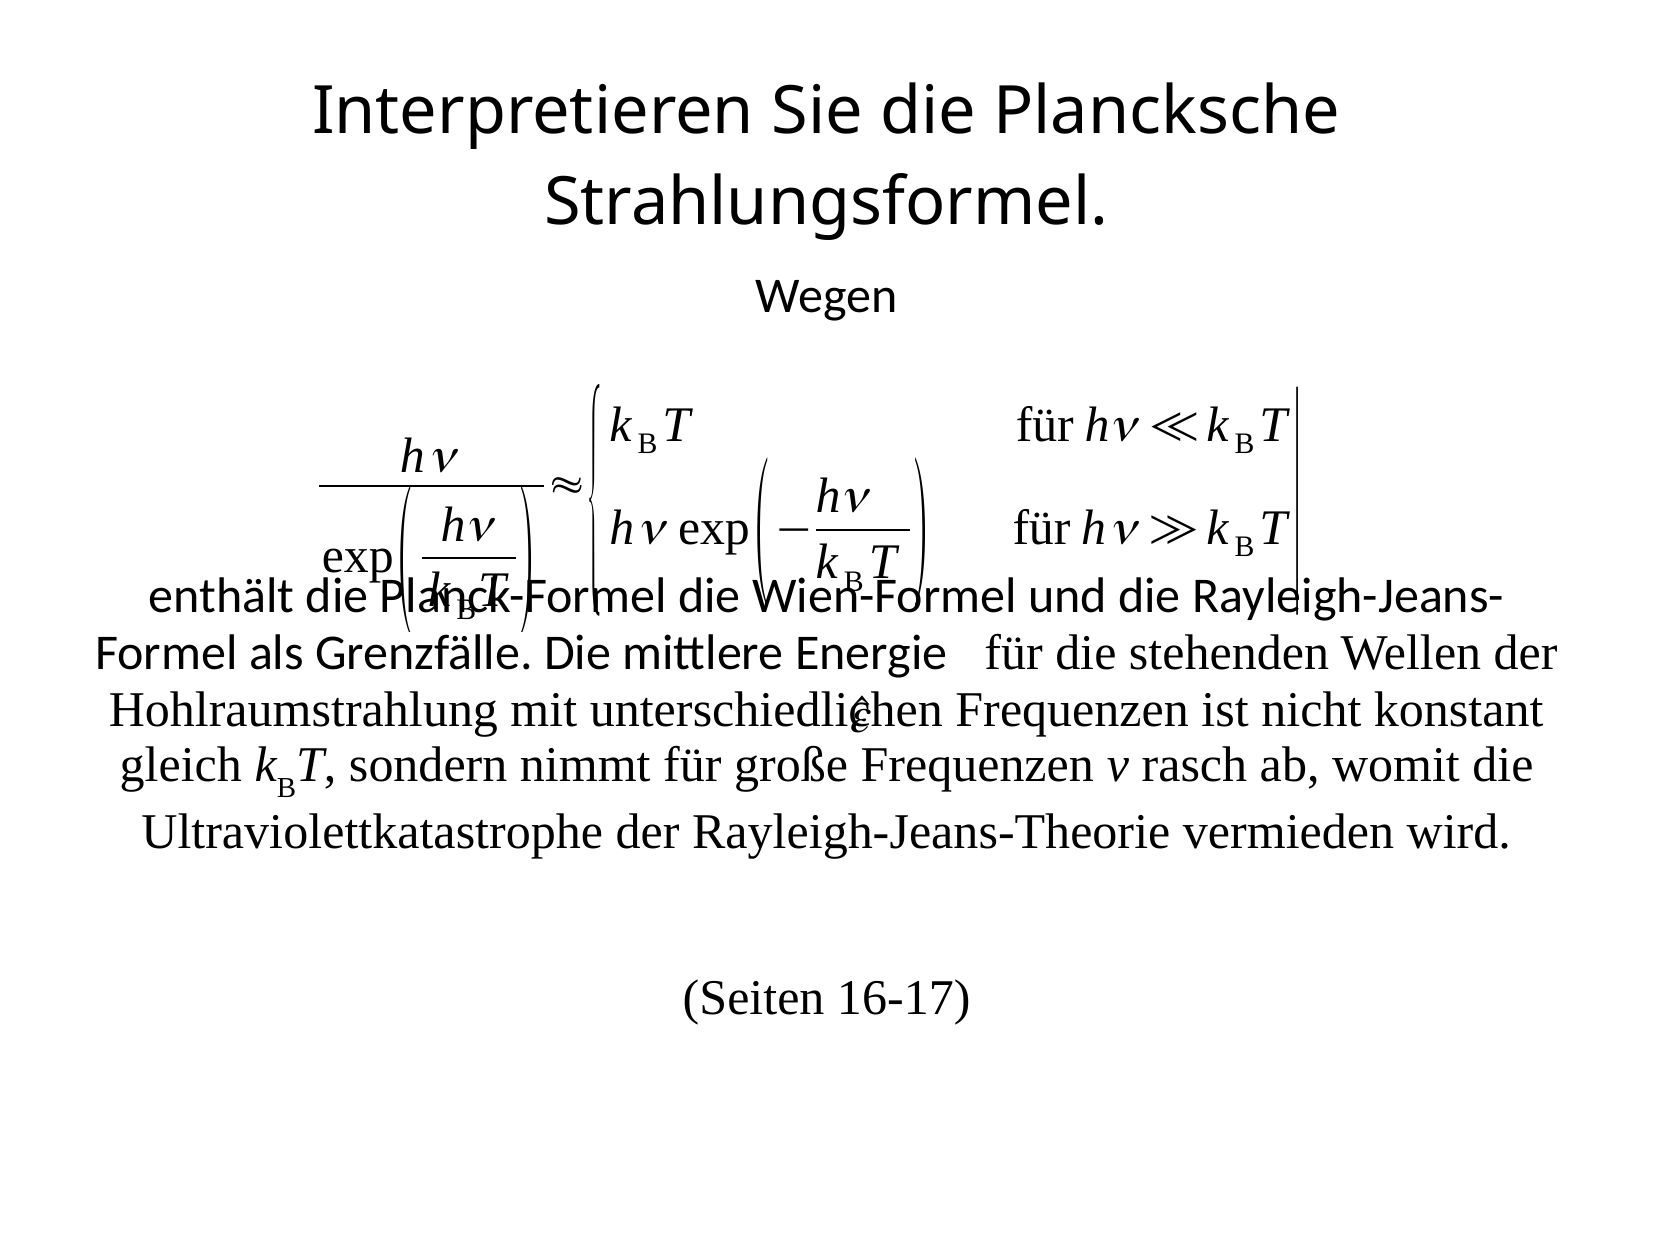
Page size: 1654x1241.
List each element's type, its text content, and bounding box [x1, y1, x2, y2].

chart [303, 384, 1323, 632]
title Interpretieren Sie die Plancksche Strahlungsformel. [82, 49, 1571, 257]
subtitle Wegen enthält die Planck-Formel die Wien-Formel und die Rayleigh-Jeans-Formel als Grenzfälle. Die mittlere Energie für die stehenden Wellen der Hohlraumstrahlung mit unterschiedlichen Frequenzen ist nicht konstant gleich kBT, sondern nimmt für große Frequenzen ν rasch ab, womit die Ultraviolettkatastrophe der Rayleigh-Jeans-Theorie vermieden wird. (Seiten 16-17) [82, 257, 1571, 1069]
chart [834, 691, 887, 735]
